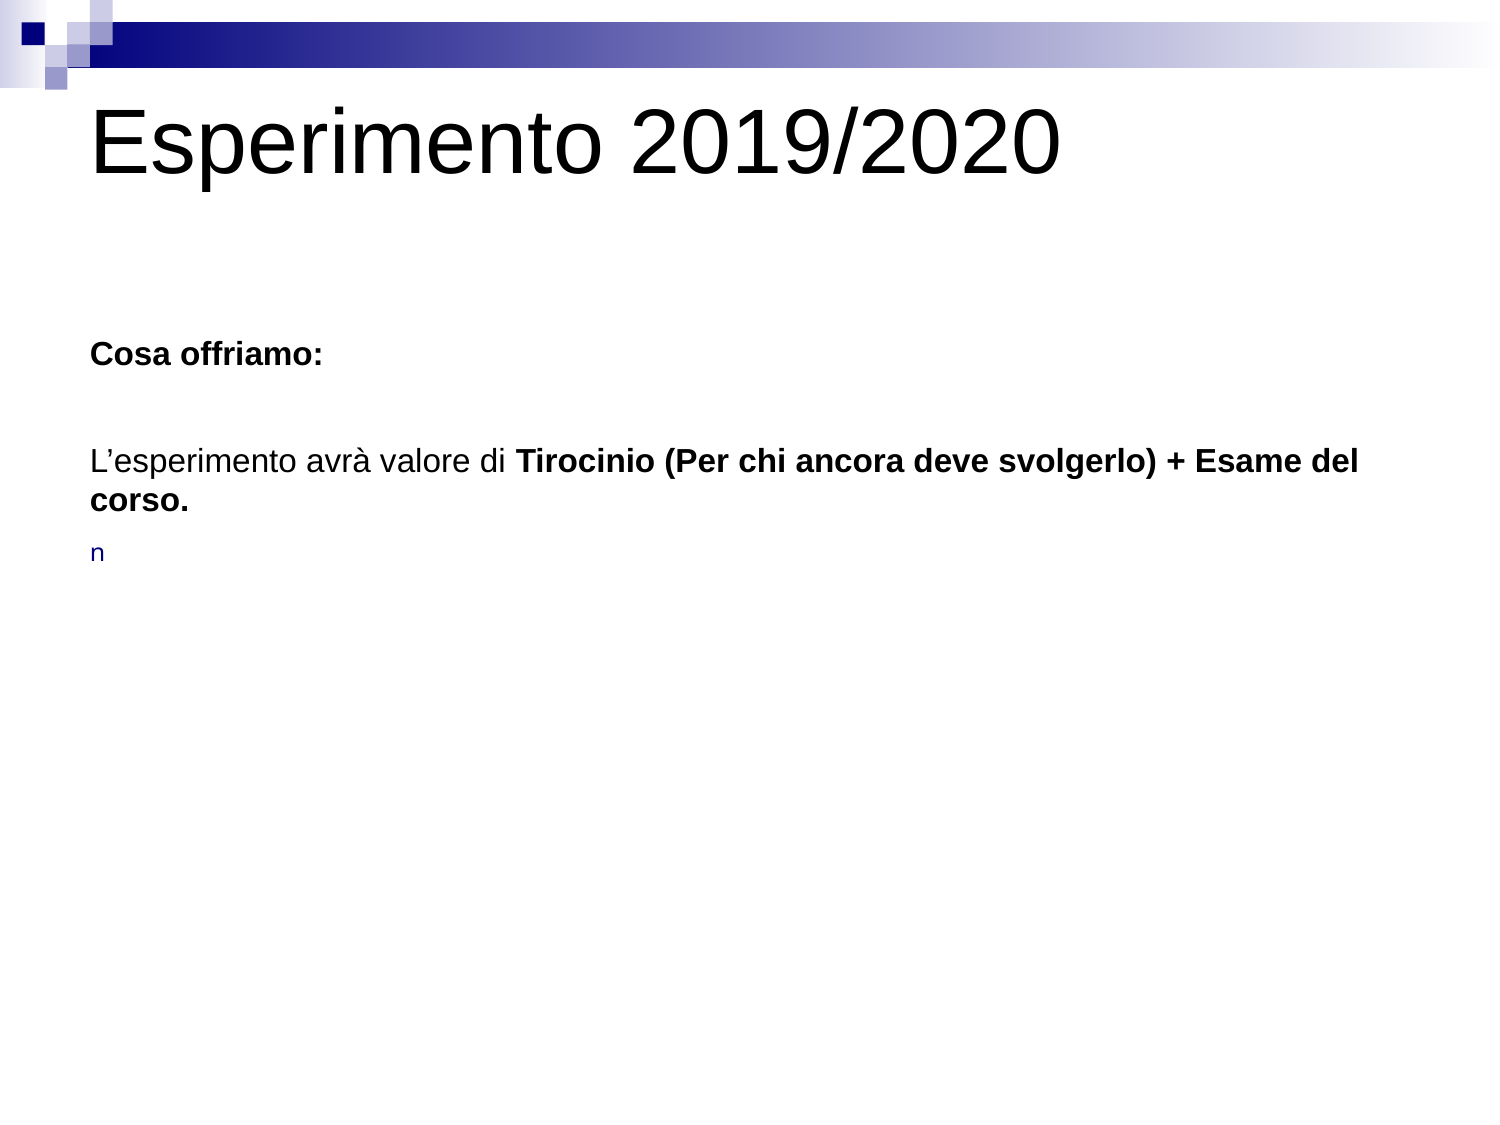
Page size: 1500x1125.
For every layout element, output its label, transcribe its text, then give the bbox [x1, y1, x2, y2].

title Esperimento 2019/2020 [75, 75, 1425, 300]
list Cosa offriamo: L’esperimento avrà valore di Tirocinio (Per chi ancora deve svolgerlo) + Esame del corso. [75, 324, 1425, 963]
